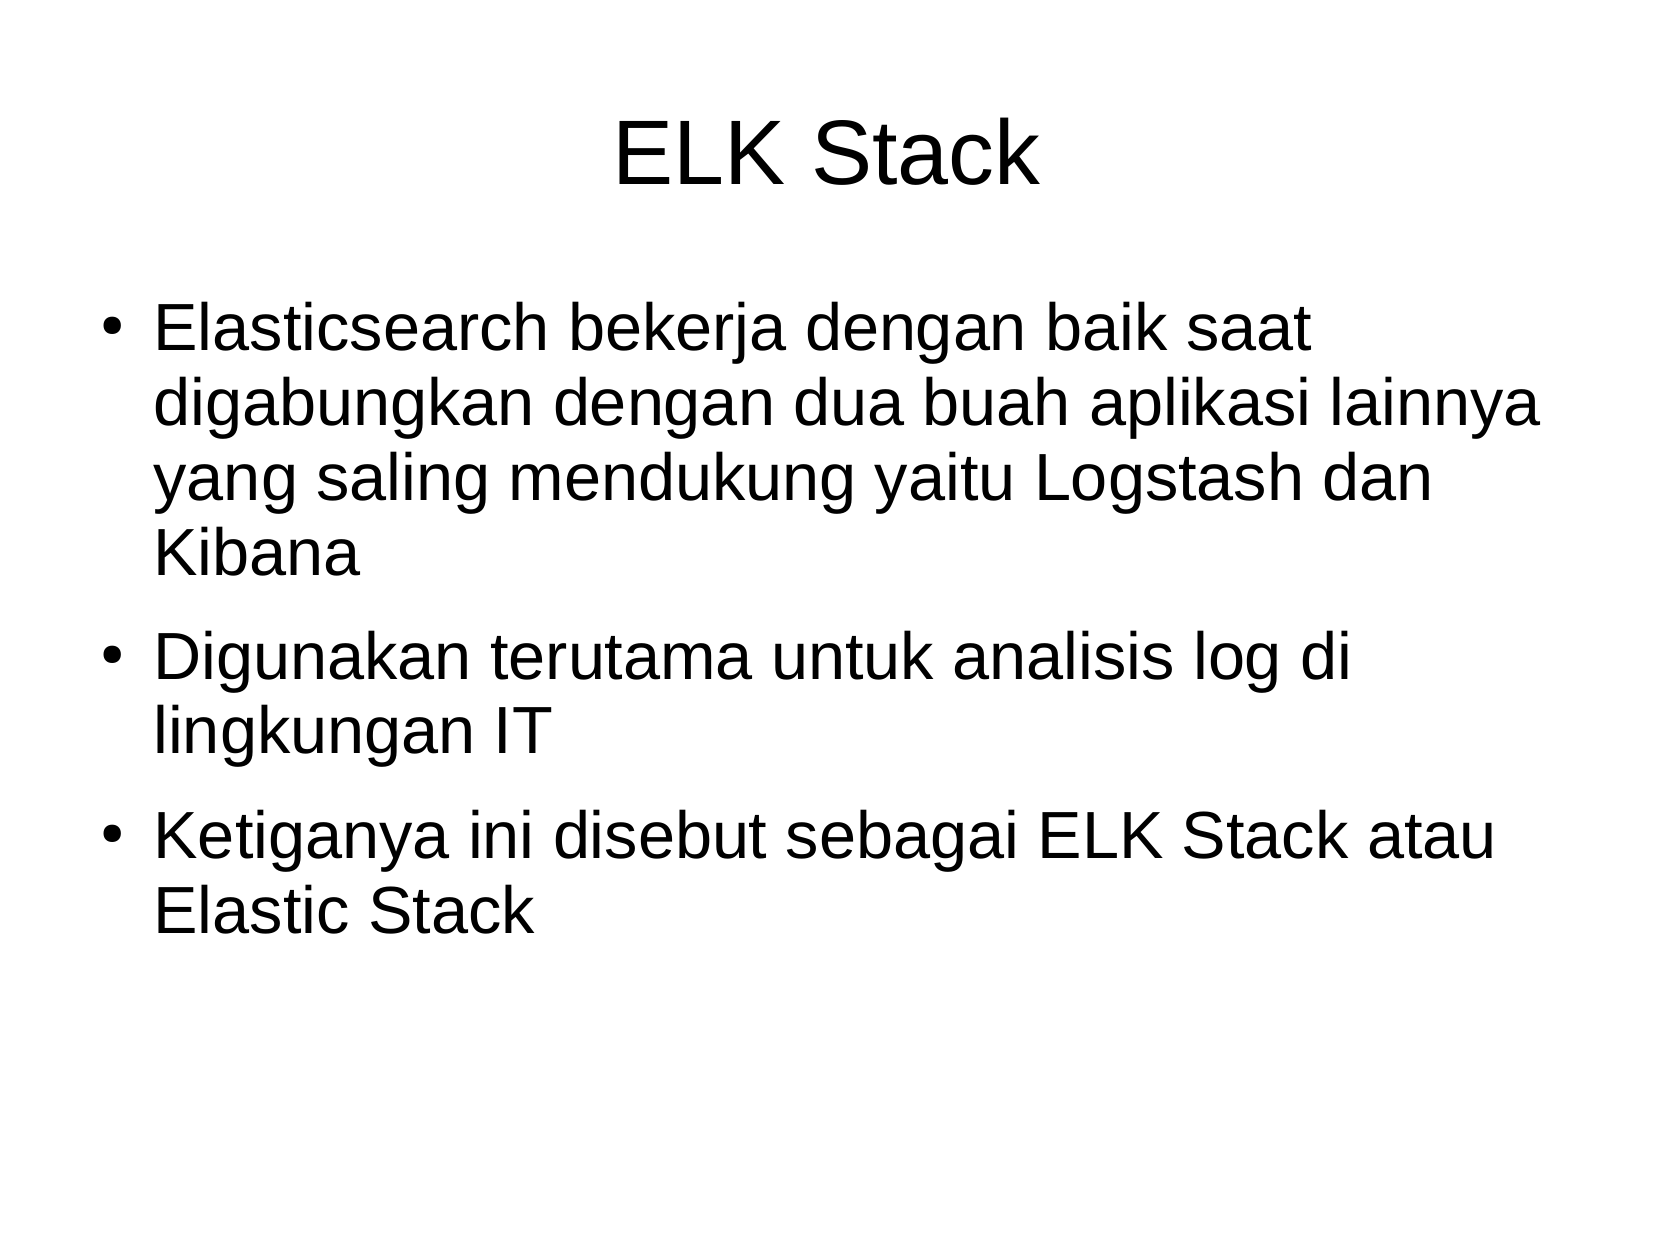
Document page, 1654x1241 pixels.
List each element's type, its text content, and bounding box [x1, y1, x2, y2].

list Elasticsearch bekerja dengan baik saat digabungkan dengan dua buah aplikasi lainnya yang saling mendukung yaitu Logstash dan Kibana Digunakan terutama untuk analisis log di lingkungan IT Ketiganya ini disebut sebagai ELK Stack atau Elastic Stack [82, 290, 1571, 1010]
title ELK Stack [82, 49, 1571, 257]
